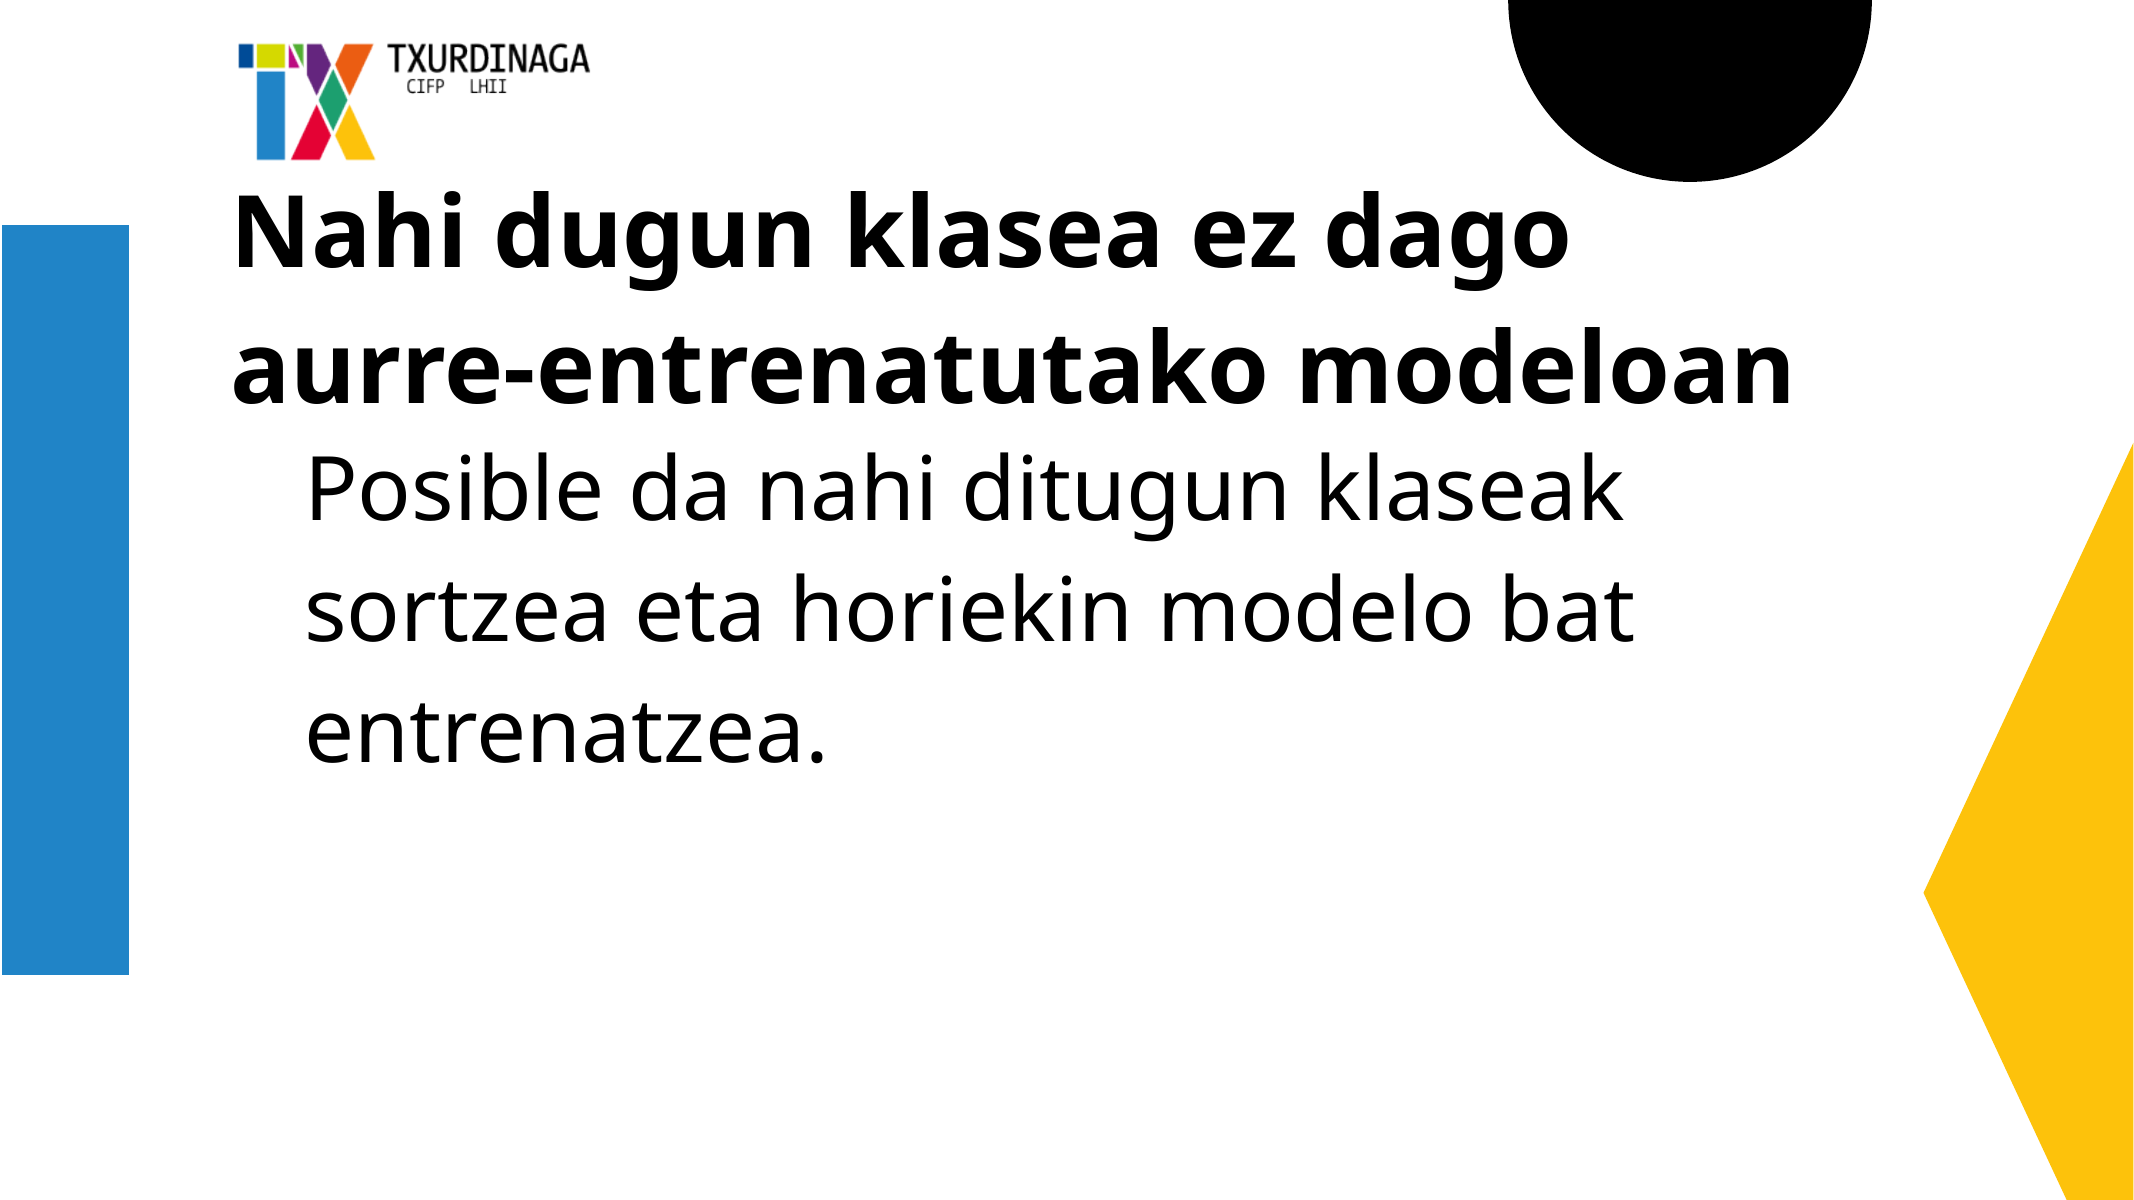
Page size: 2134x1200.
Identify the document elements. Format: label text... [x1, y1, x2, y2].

title Nahi dugun klasea ez dago aurre-entrenatutako modeloan [230, 167, 1869, 426]
list Posible da nahi ditugun klaseak sortzea eta horiekin modelo bat entrenatzea. [233, 425, 1872, 1005]
picture [230, 36, 599, 167]
